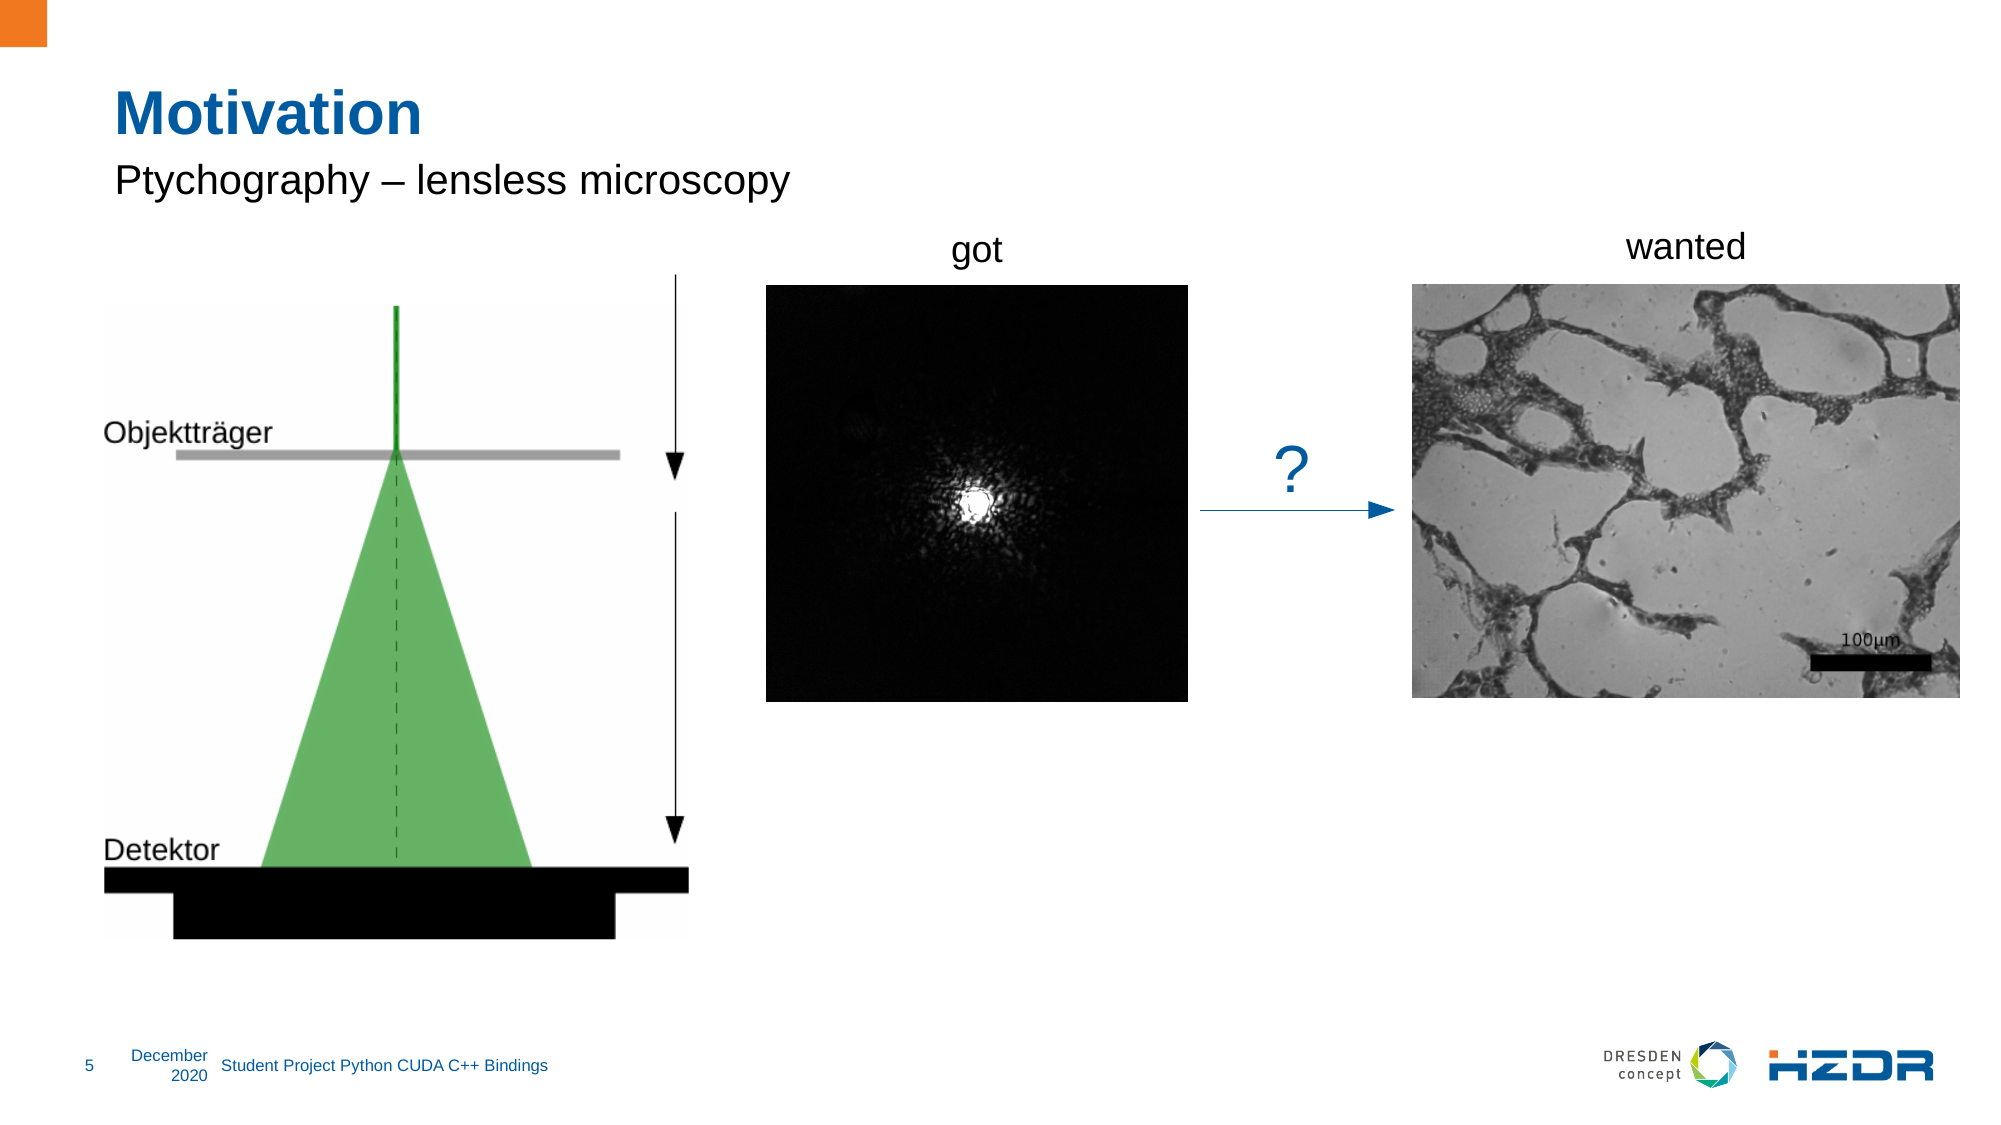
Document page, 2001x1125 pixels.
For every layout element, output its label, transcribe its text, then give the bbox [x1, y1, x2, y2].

picture [78, 208, 709, 967]
subtitle Ptychography – lensless microscopy [114, 152, 1934, 208]
picture [1603, 1040, 1738, 1089]
list got [921, 224, 1033, 289]
picture [1768, 1049, 1934, 1081]
picture [764, 284, 1190, 702]
list wanted [1618, 221, 1754, 286]
picture [1412, 284, 1960, 698]
footer Student Project Python CUDA C++ Bindings [221, 1034, 965, 1095]
text_box ? [1260, 425, 1324, 480]
slide_number December 2020 [107, 1034, 208, 1095]
slide_number <number> [6, 1034, 95, 1095]
title Motivation [114, 80, 1934, 148]
